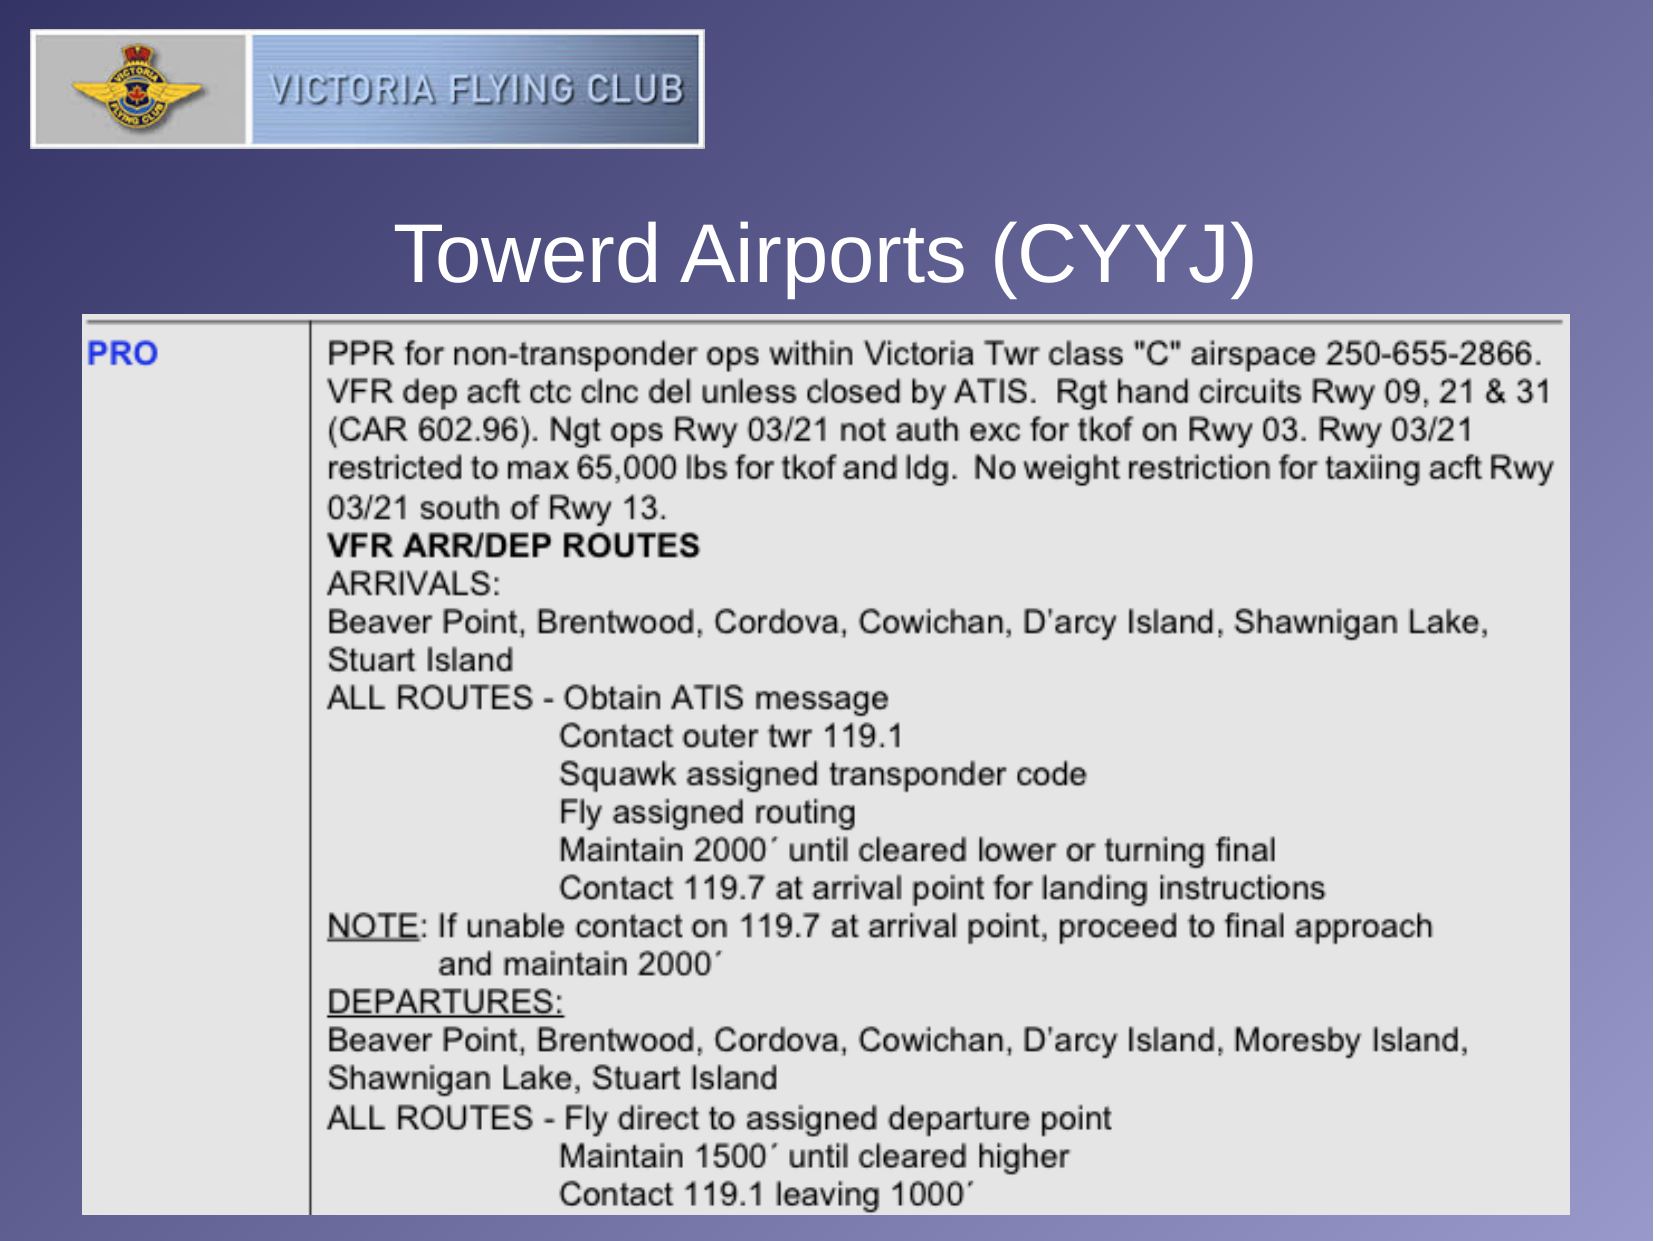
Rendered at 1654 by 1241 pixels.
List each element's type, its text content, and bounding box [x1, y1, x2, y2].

picture [82, 314, 1570, 1216]
picture [30, 29, 705, 149]
title Towerd Airports (CYYJ) [82, 150, 1571, 358]
